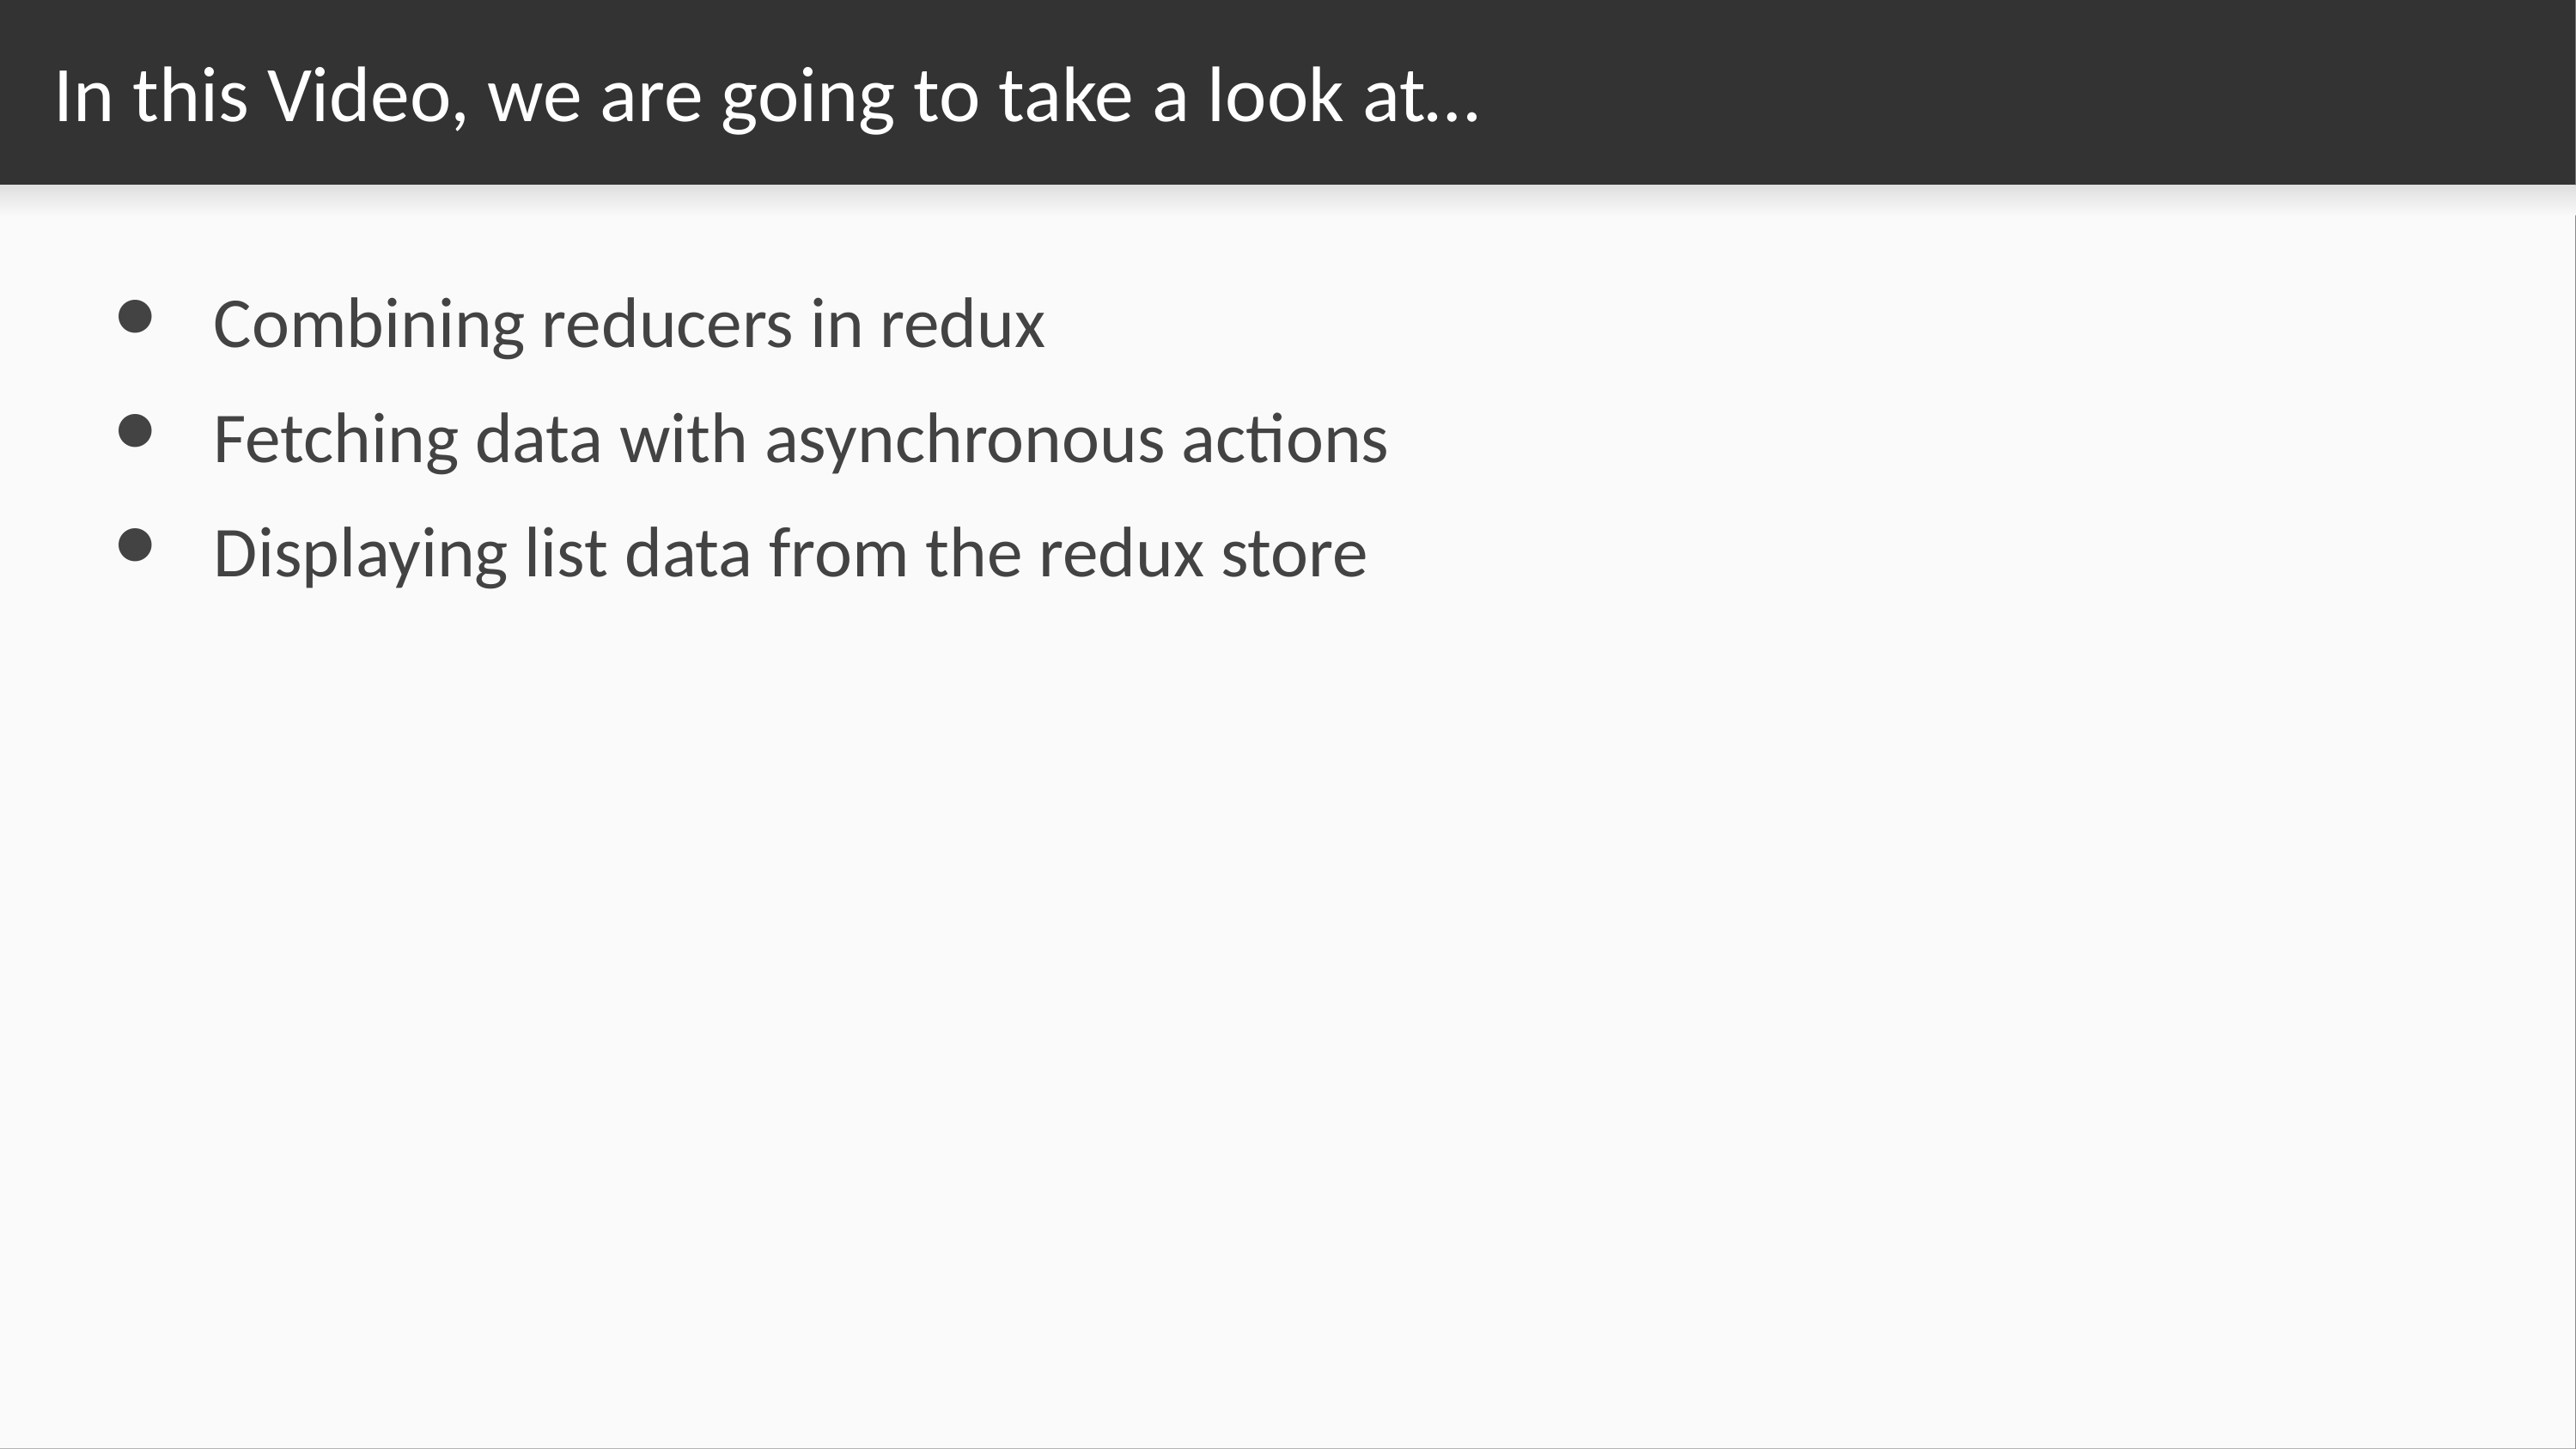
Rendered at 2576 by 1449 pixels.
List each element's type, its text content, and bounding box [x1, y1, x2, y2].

list Combining reducers in redux Fetching data with asynchronous actions Displaying list data from the redux store [59, 250, 2514, 1384]
title In this Video, we are going to take a look at… [27, 4, 2514, 175]
